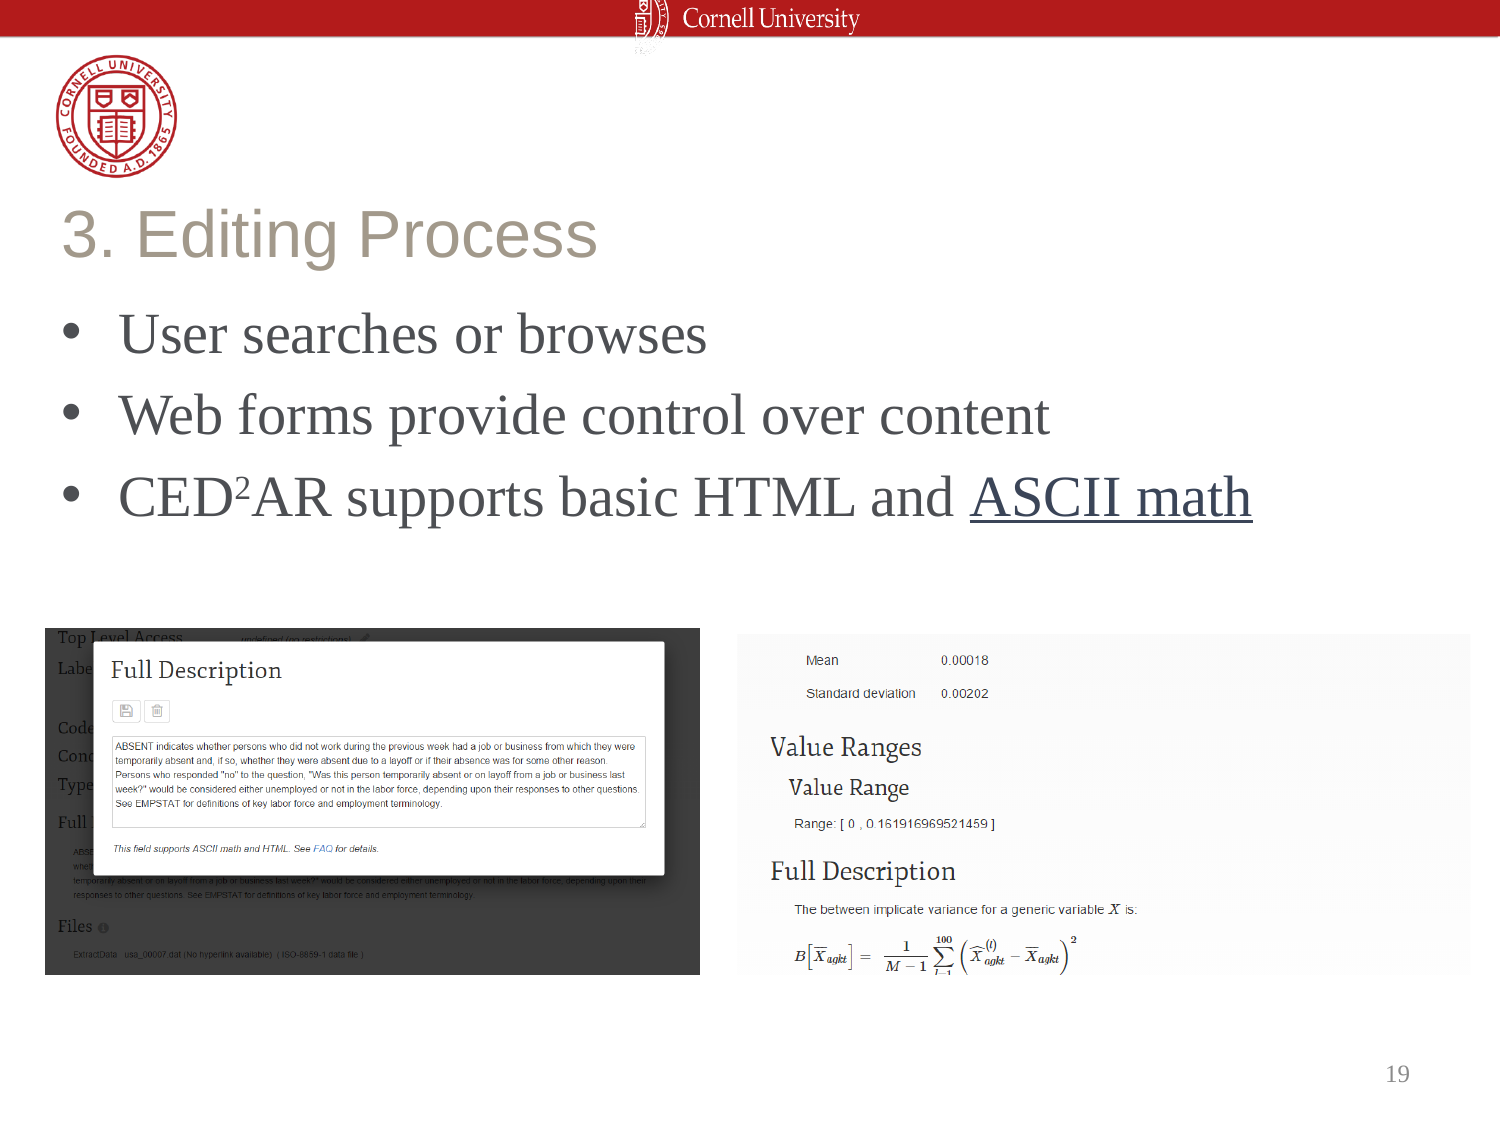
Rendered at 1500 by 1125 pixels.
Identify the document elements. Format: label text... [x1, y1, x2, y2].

picture [45, 628, 700, 975]
title 3. Editing Process [46, 174, 1471, 288]
slide_number <number> [1074, 1042, 1425, 1103]
picture [737, 634, 1471, 975]
picture [50, 50, 195, 174]
picture [635, 0, 860, 60]
list User searches or browses Web forms provide control over content CED2AR supports basic HTML and ASCII math [46, 288, 1471, 944]
